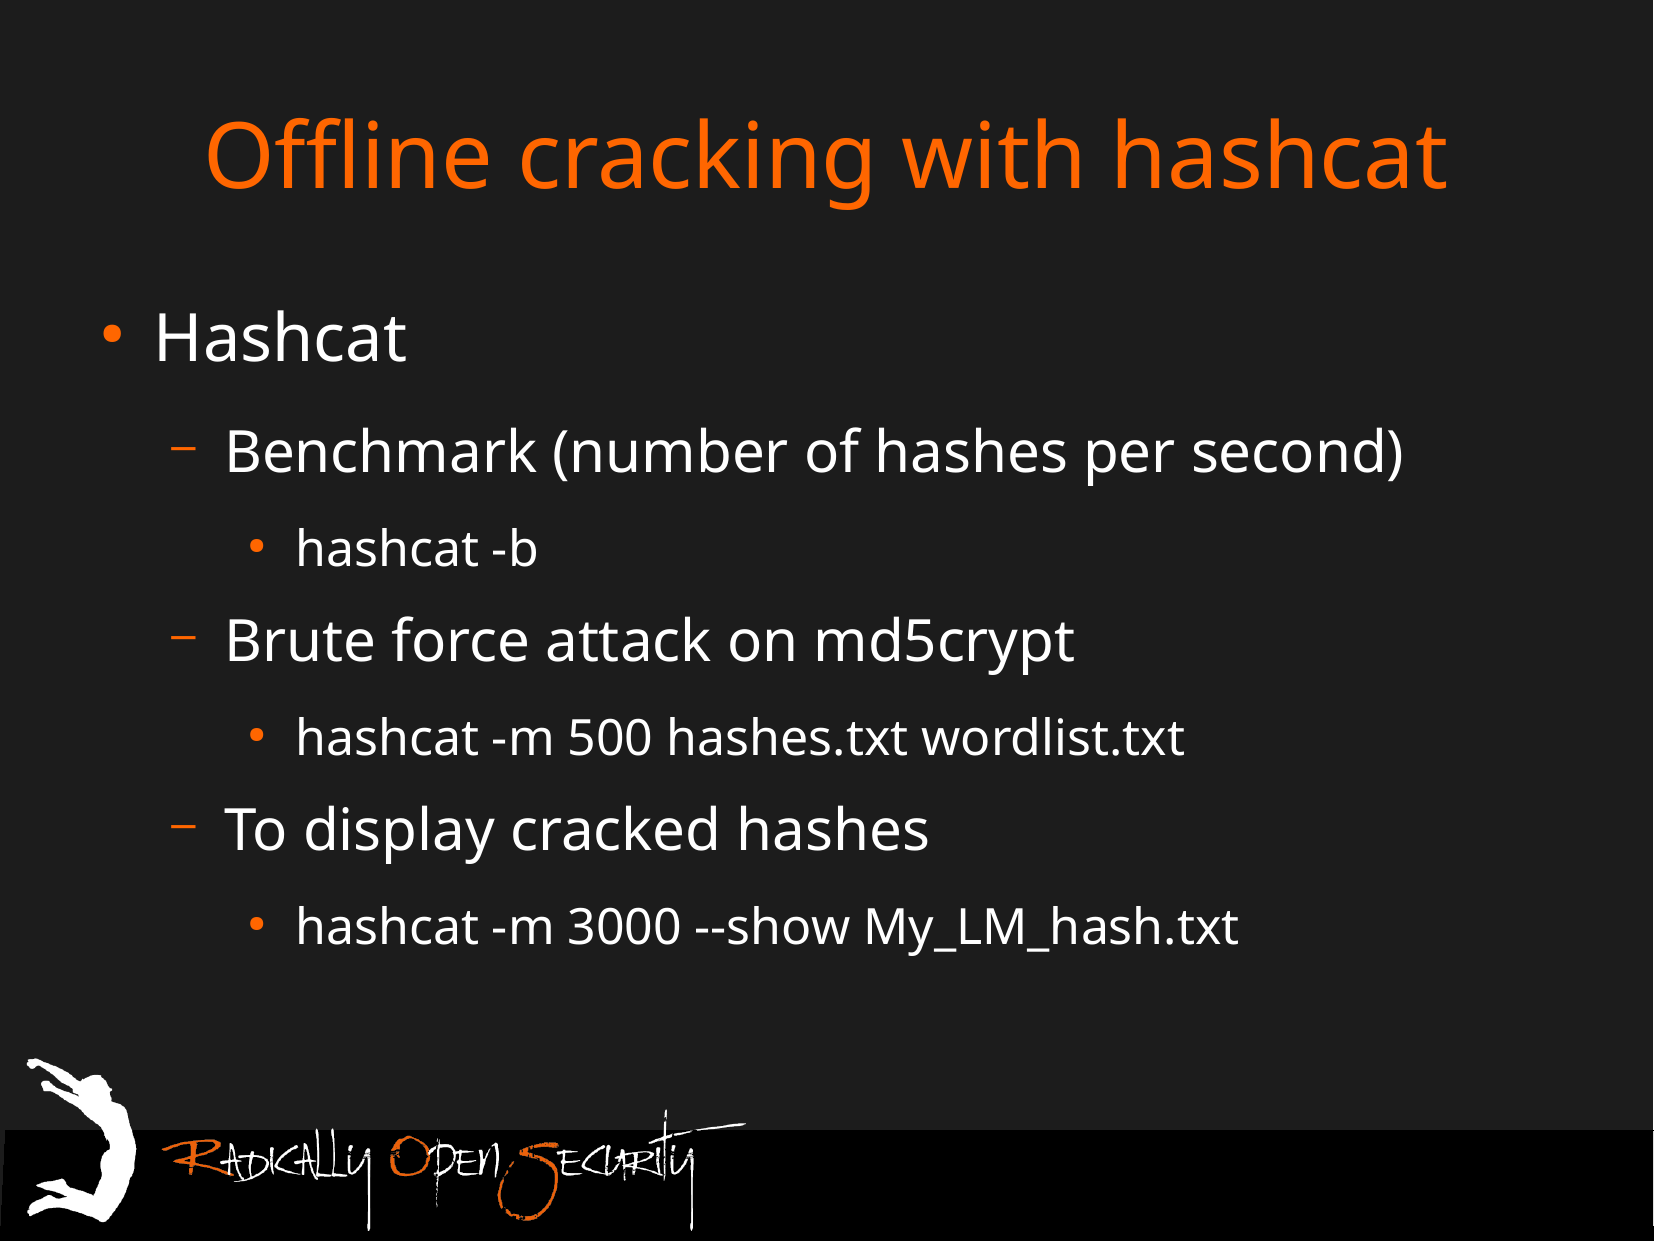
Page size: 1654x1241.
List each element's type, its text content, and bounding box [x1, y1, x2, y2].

title Offline cracking with hashcat [82, 49, 1571, 257]
picture [0, 1022, 778, 1241]
list Hashcat Benchmark (number of hashes per second) hashcat -b Brute force attack on md5crypt hashcat -m 500 hashes.txt wordlist.txt To display cracked hashes hashcat -m 3000 --show My_LM_hash.txt [82, 290, 1571, 1010]
